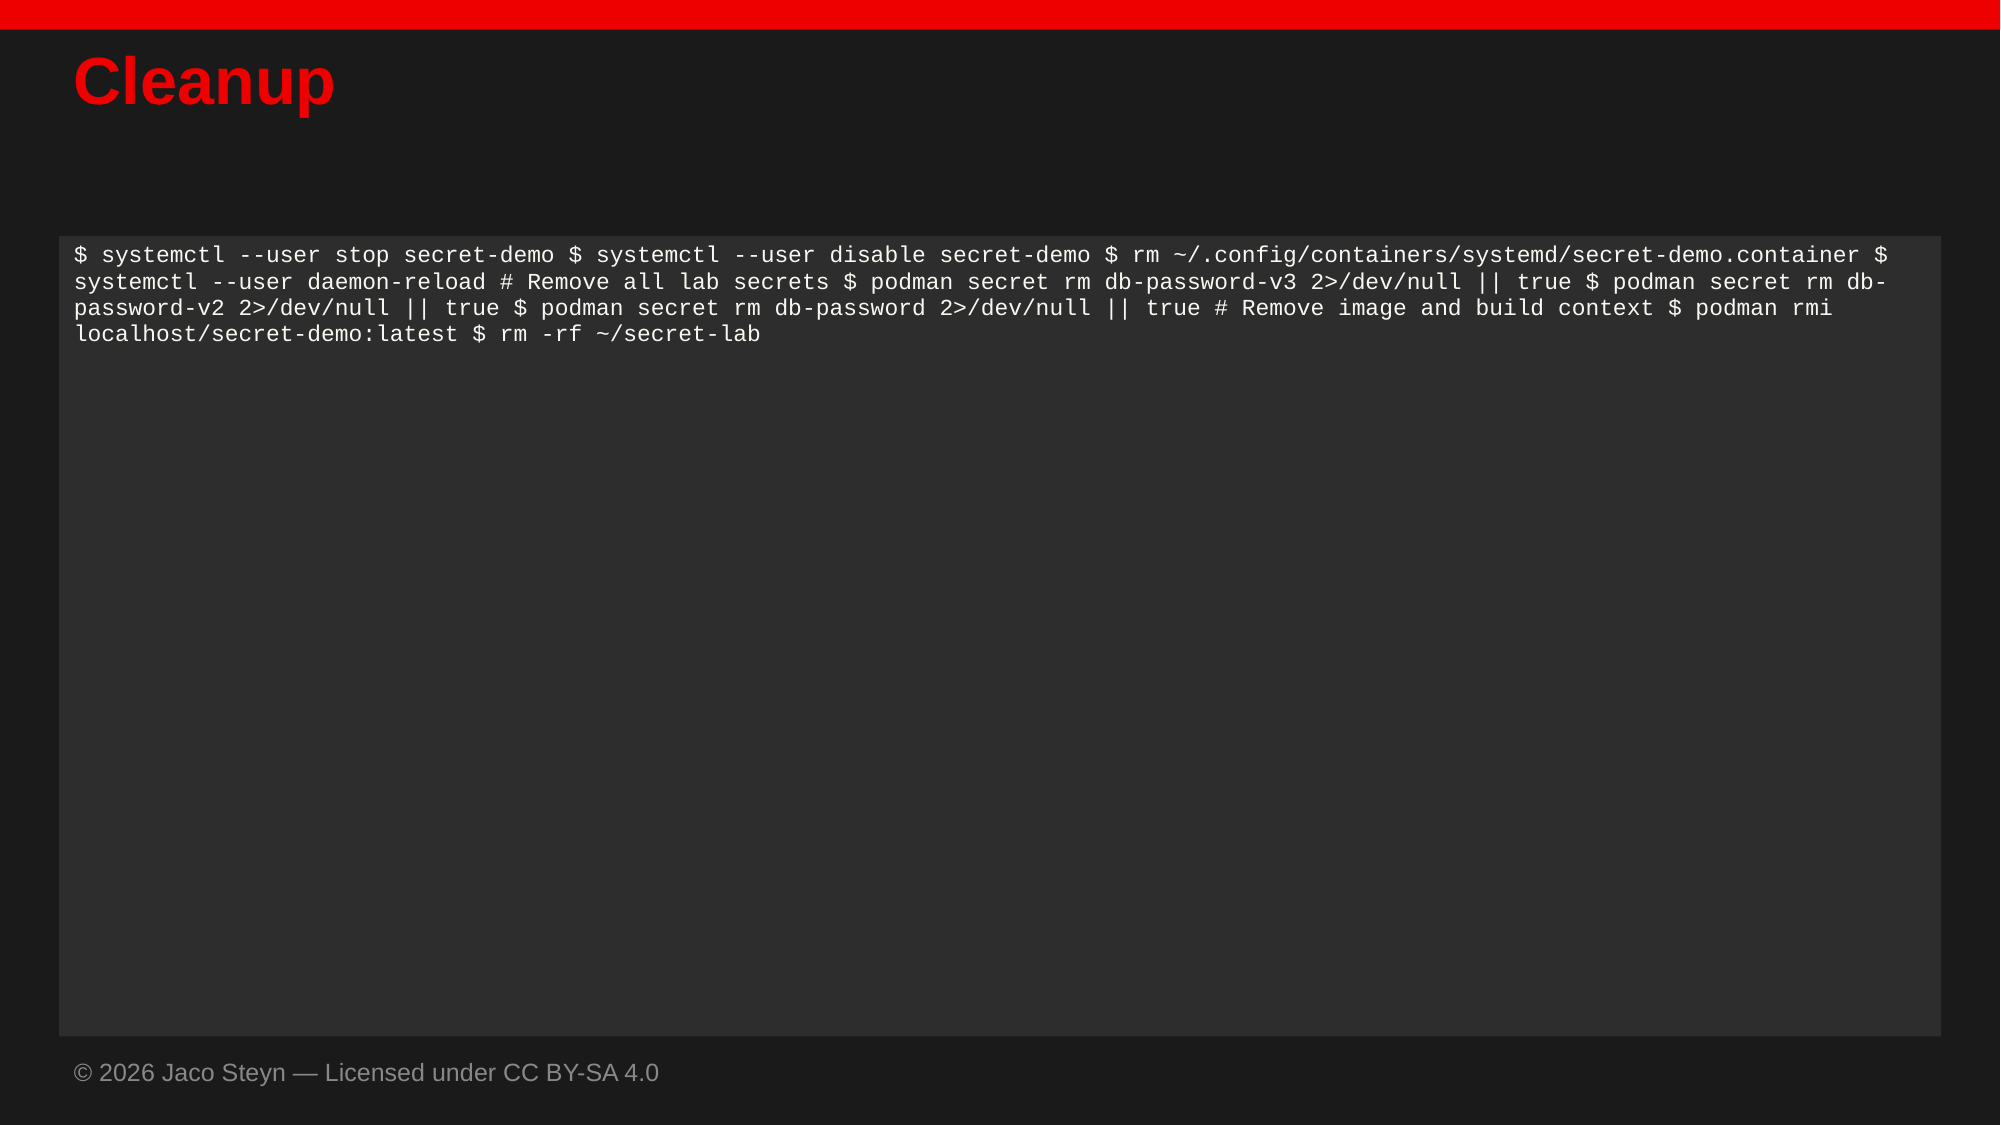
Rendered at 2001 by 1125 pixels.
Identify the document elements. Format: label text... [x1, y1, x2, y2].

text_box [0, 0, 2001, 30]
text_box © 2026 Jaco Steyn — Licensed under CC BY-SA 4.0 [59, 1051, 1942, 1093]
text_box $ systemctl --user stop secret-demo $ systemctl --user disable secret-demo $ rm ~/.config/containers/systemd/secret-demo.container $ systemctl --user daemon-reload # Remove all lab secrets $ podman secret rm db-password-v3 2>/dev/null || true $ podman secret rm db-password-v2 2>/dev/null || true $ podman secret rm db-password 2>/dev/null || true # Remove image and build context $ podman rmi localhost/secret-demo:latest $ rm -rf ~/secret-lab [59, 236, 1942, 1037]
text_box Cleanup [59, 36, 1942, 208]
